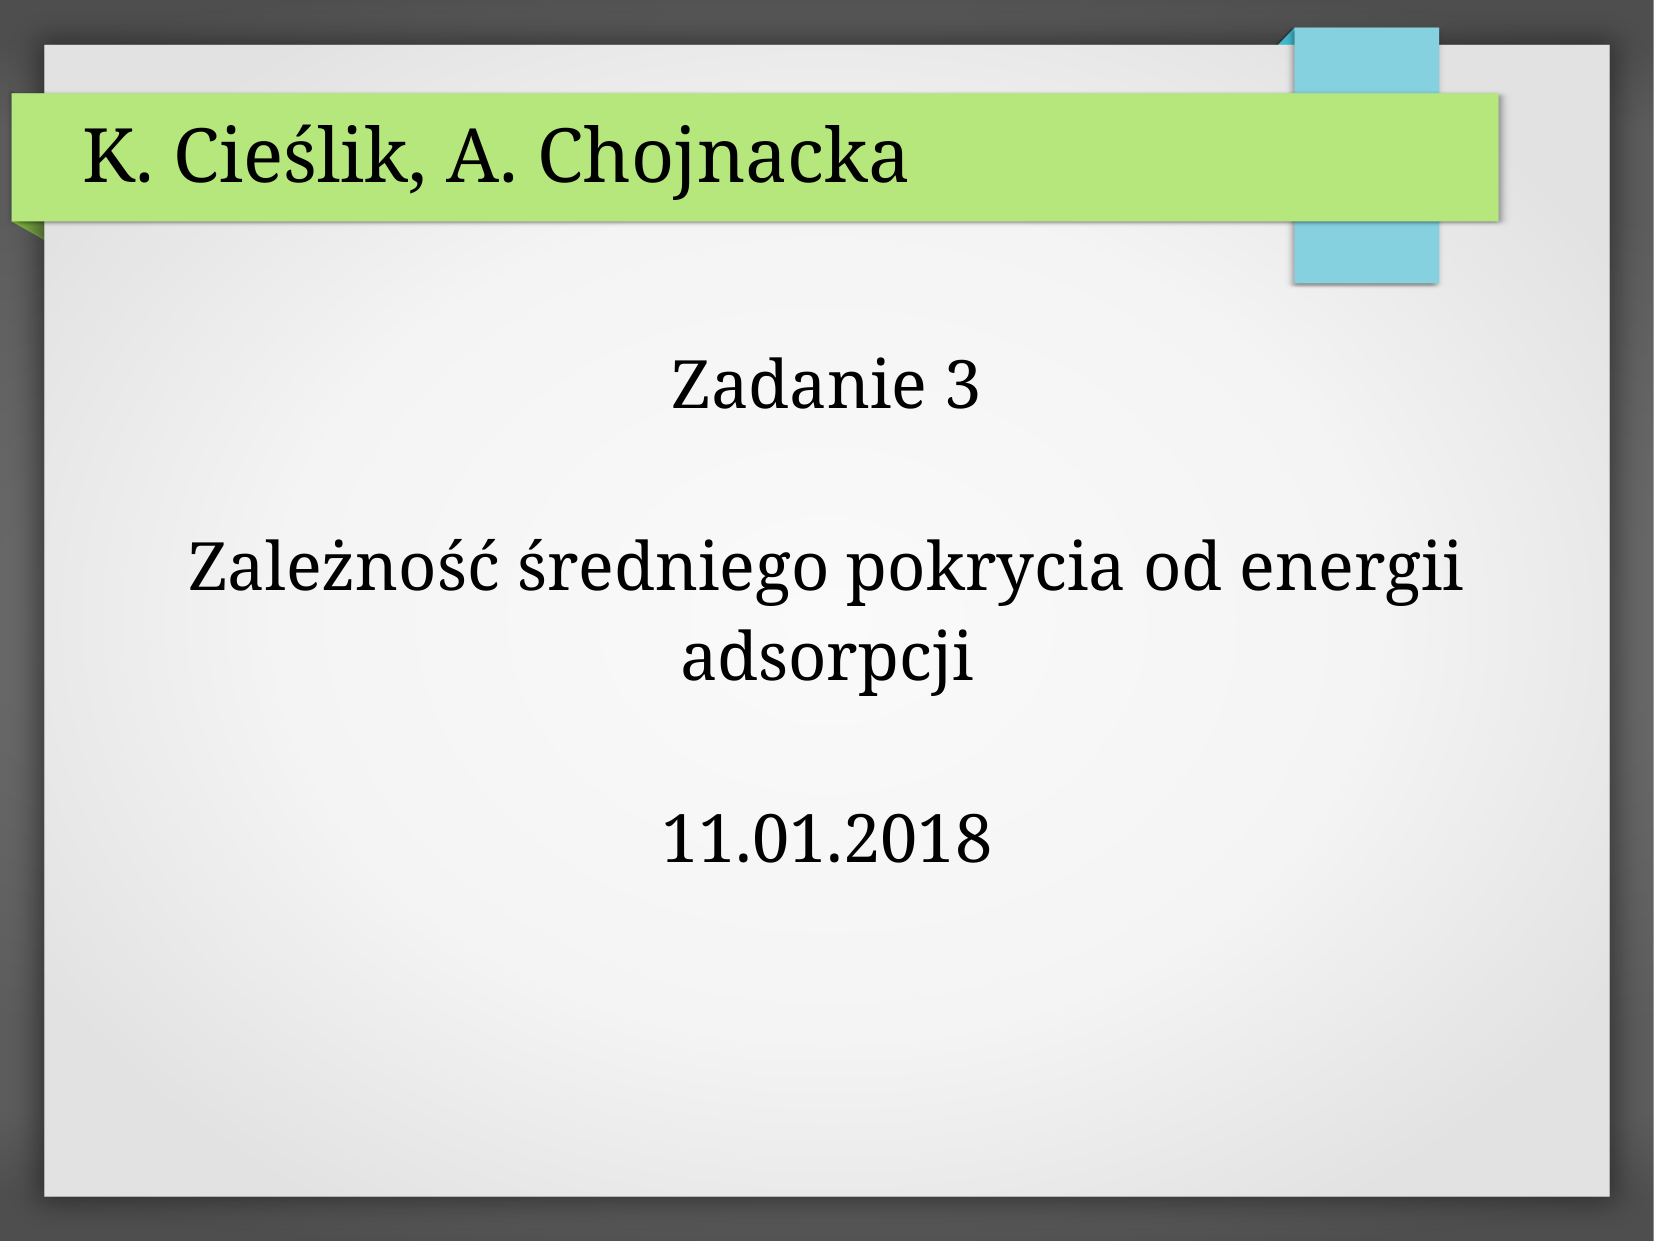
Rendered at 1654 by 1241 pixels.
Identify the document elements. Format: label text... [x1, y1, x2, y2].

picture [0, 0, 1654, 1241]
title K. Cieślik, A. Chojnacka [82, 94, 1264, 213]
subtitle Zadanie 3 Zależność średniego pokrycia od energii adsorpcji 11.01.2018 [82, 295, 1571, 1015]
